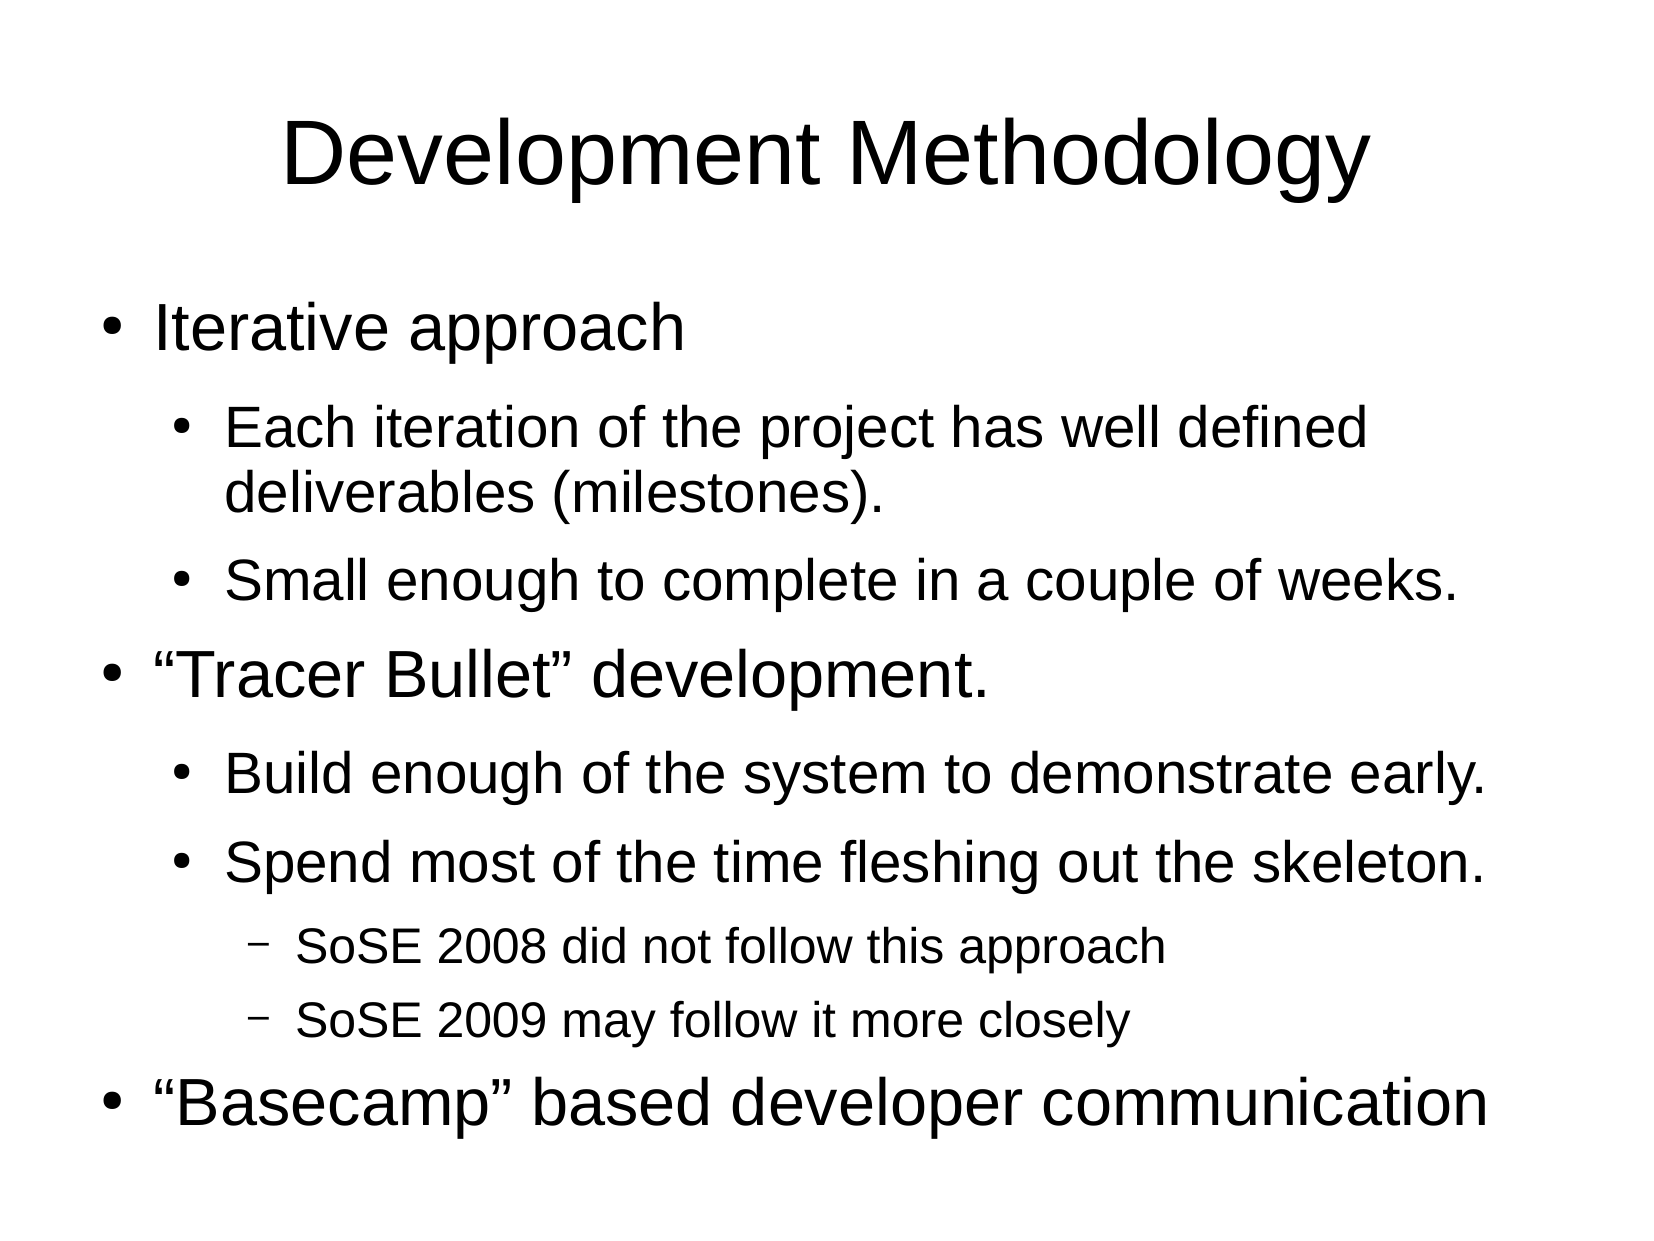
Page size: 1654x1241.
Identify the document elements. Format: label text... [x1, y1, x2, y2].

title Development Methodology [82, 56, 1571, 250]
list Iterative approach Each iteration of the project has well defined deliverables (milestones). Small enough to complete in a couple of weeks. “Tracer Bullet” development. Build enough of the system to demonstrate early. Spend most of the time fleshing out the skeleton. SoSE 2008 did not follow this approach SoSE 2009 may follow it more closely “Basecamp” based developer communication [82, 290, 1571, 1138]
